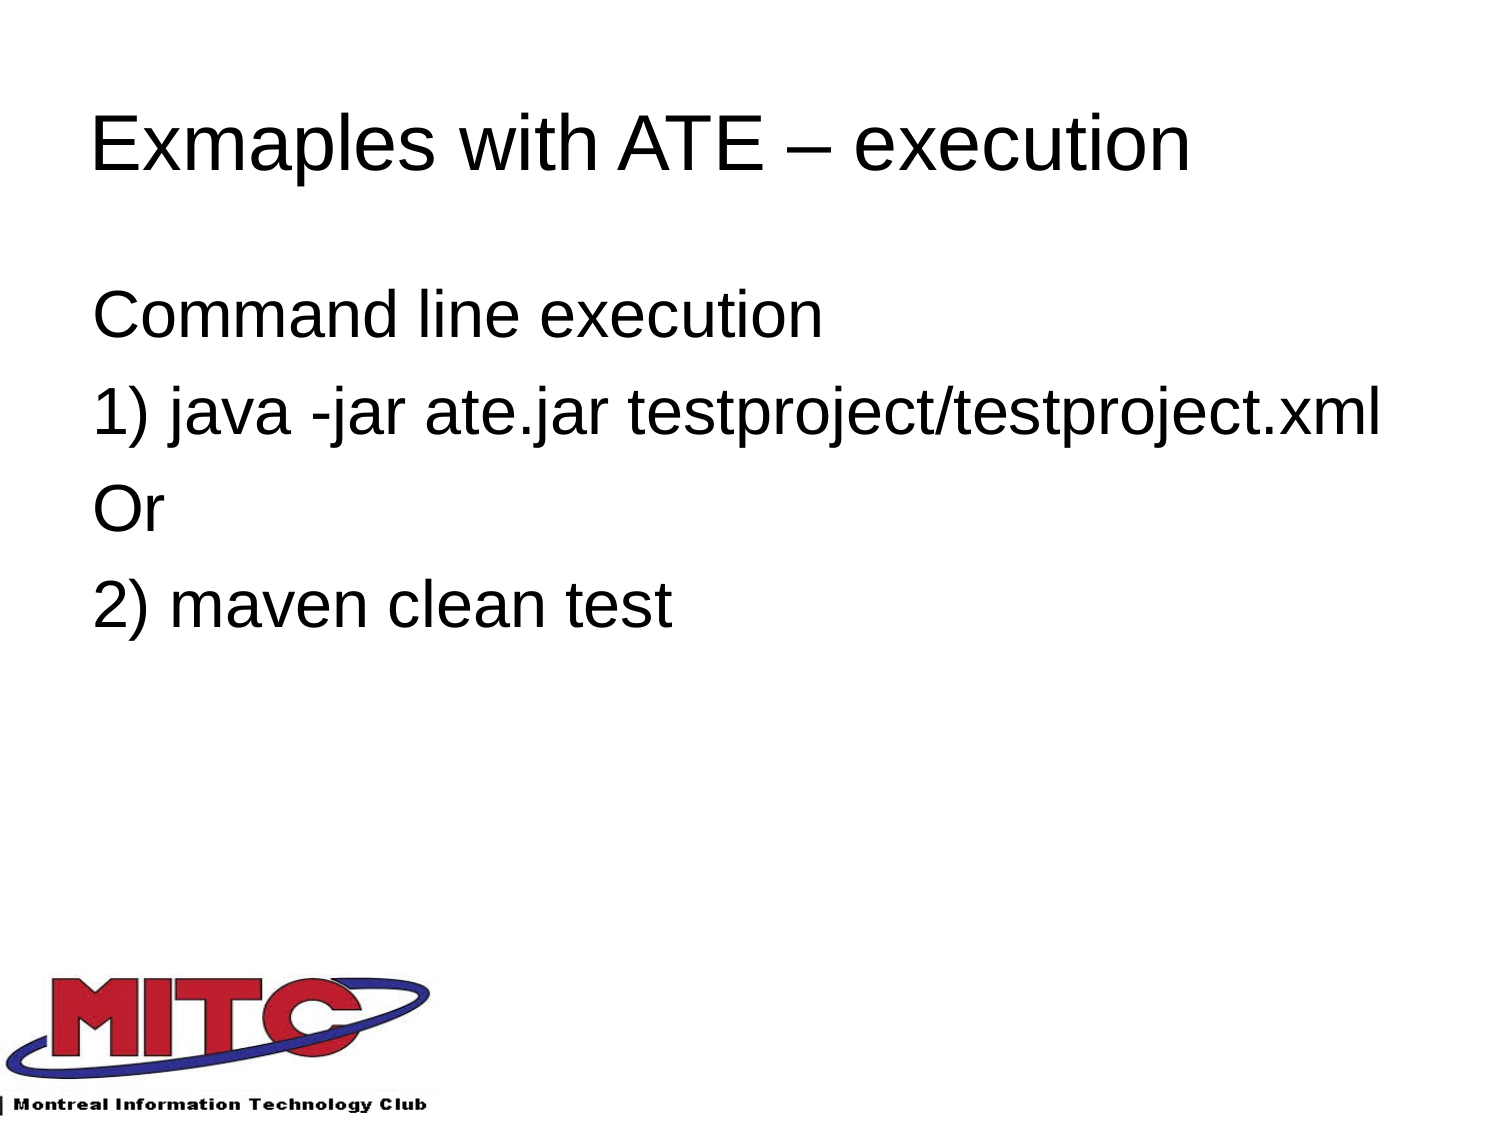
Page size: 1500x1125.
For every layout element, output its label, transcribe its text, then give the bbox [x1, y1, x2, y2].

title Exmaples with ATE – execution [75, 44, 1426, 233]
picture [0, 974, 480, 1116]
list Command line execution 1) java -jar ate.jar testproject/testproject.xml Or 2) maven clean test [75, 263, 1426, 916]
